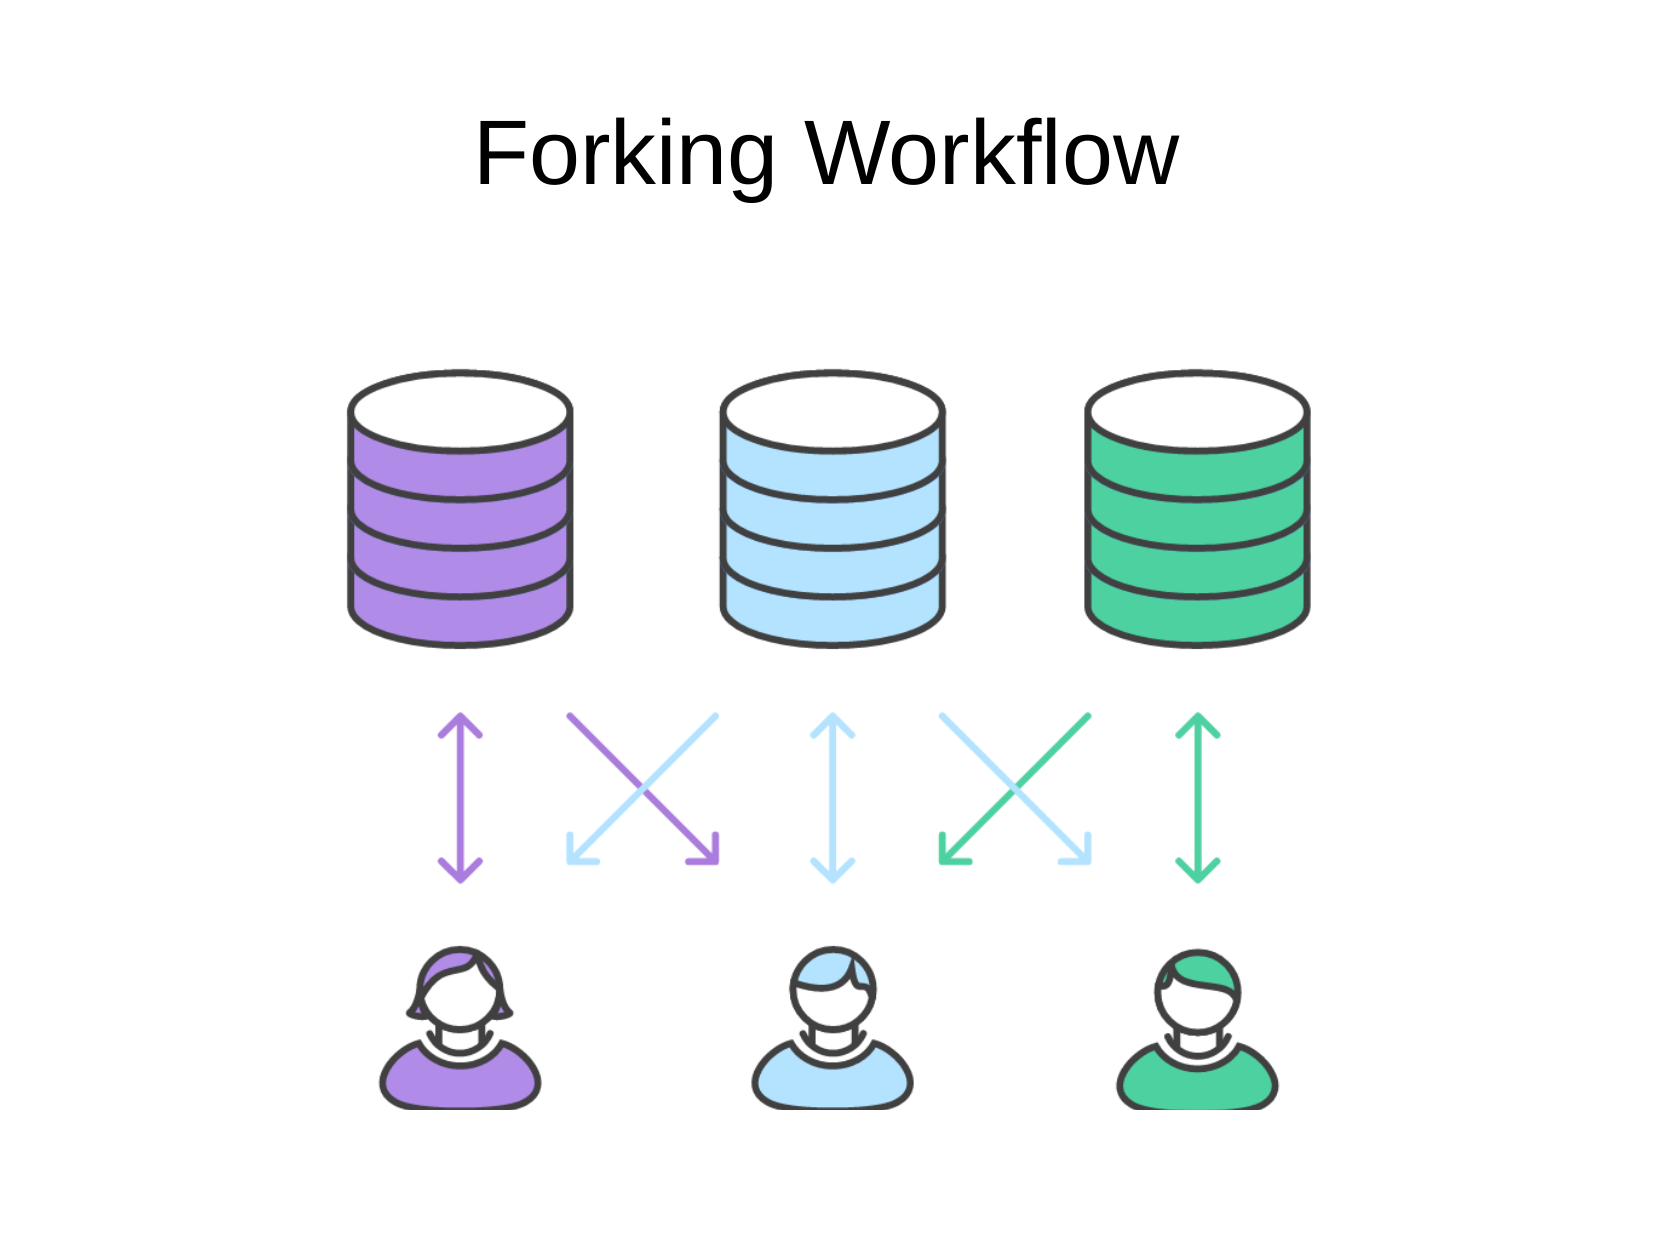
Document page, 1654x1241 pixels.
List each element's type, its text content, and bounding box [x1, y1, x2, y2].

picture [314, 360, 1335, 1110]
title Forking Workflow [82, 49, 1571, 257]
